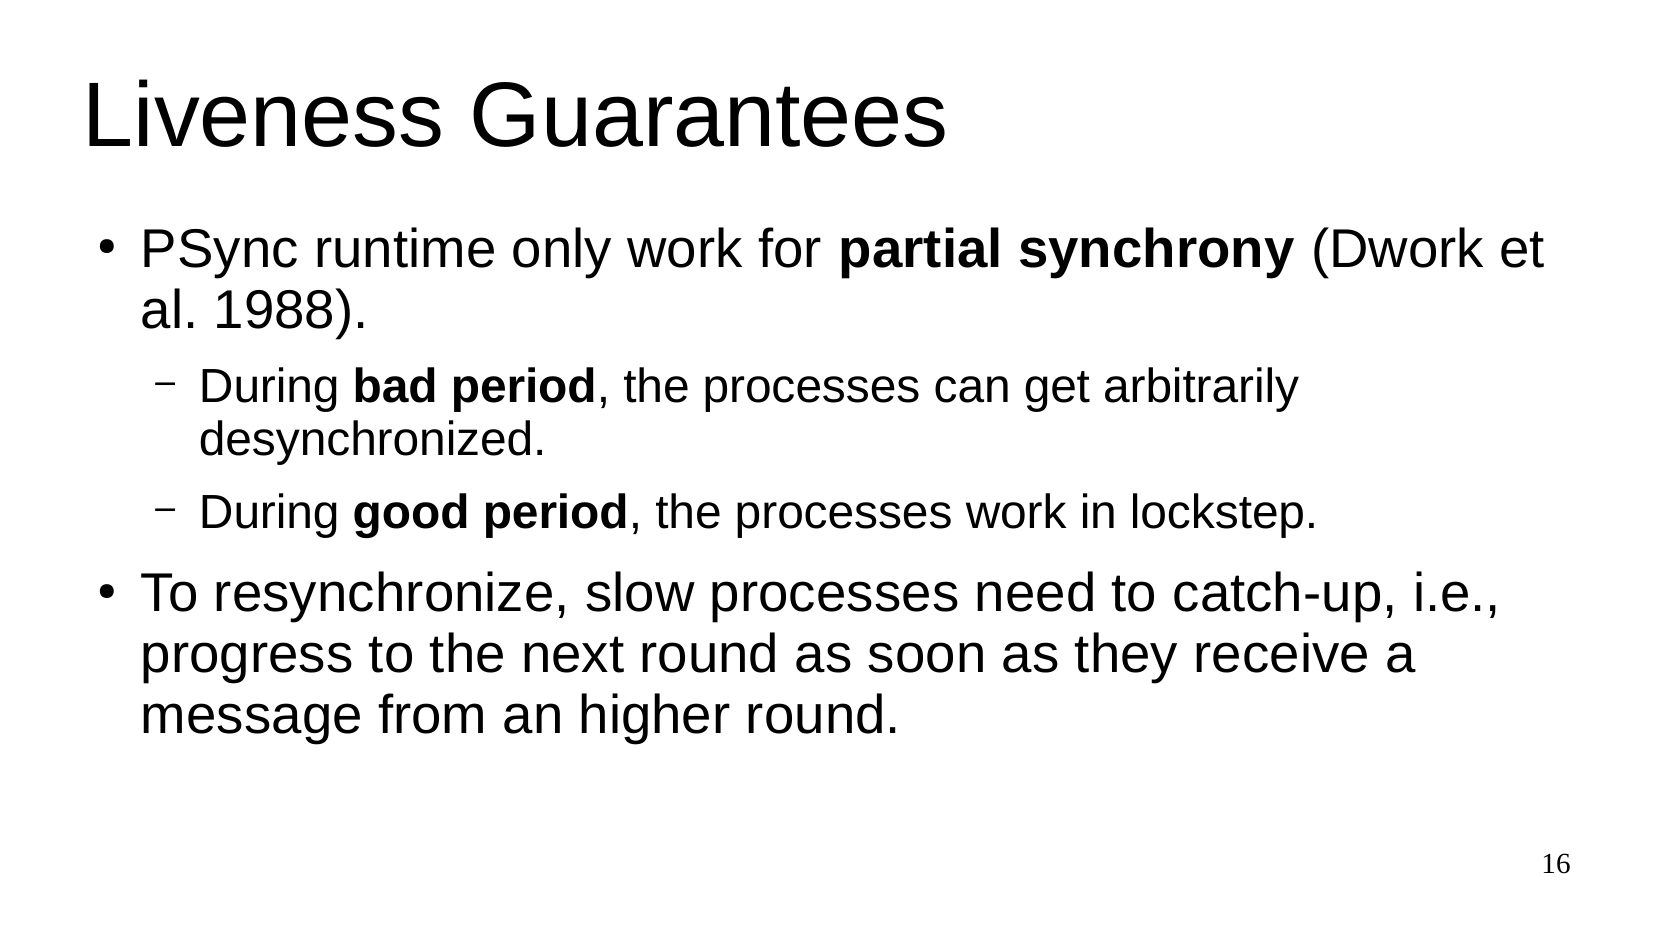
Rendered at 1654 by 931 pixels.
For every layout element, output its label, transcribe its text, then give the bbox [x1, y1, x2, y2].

title Liveness Guarantees [82, 37, 1571, 193]
list PSync runtime only work for partial synchrony (Dwork et al. 1988). During bad period, the processes can get arbitrarily desynchronized. During good period, the processes work in lockstep. To resynchronize, slow processes need to catch-up, i.e., progress to the next round as soon as they receive a message from an higher round. [82, 217, 1571, 758]
